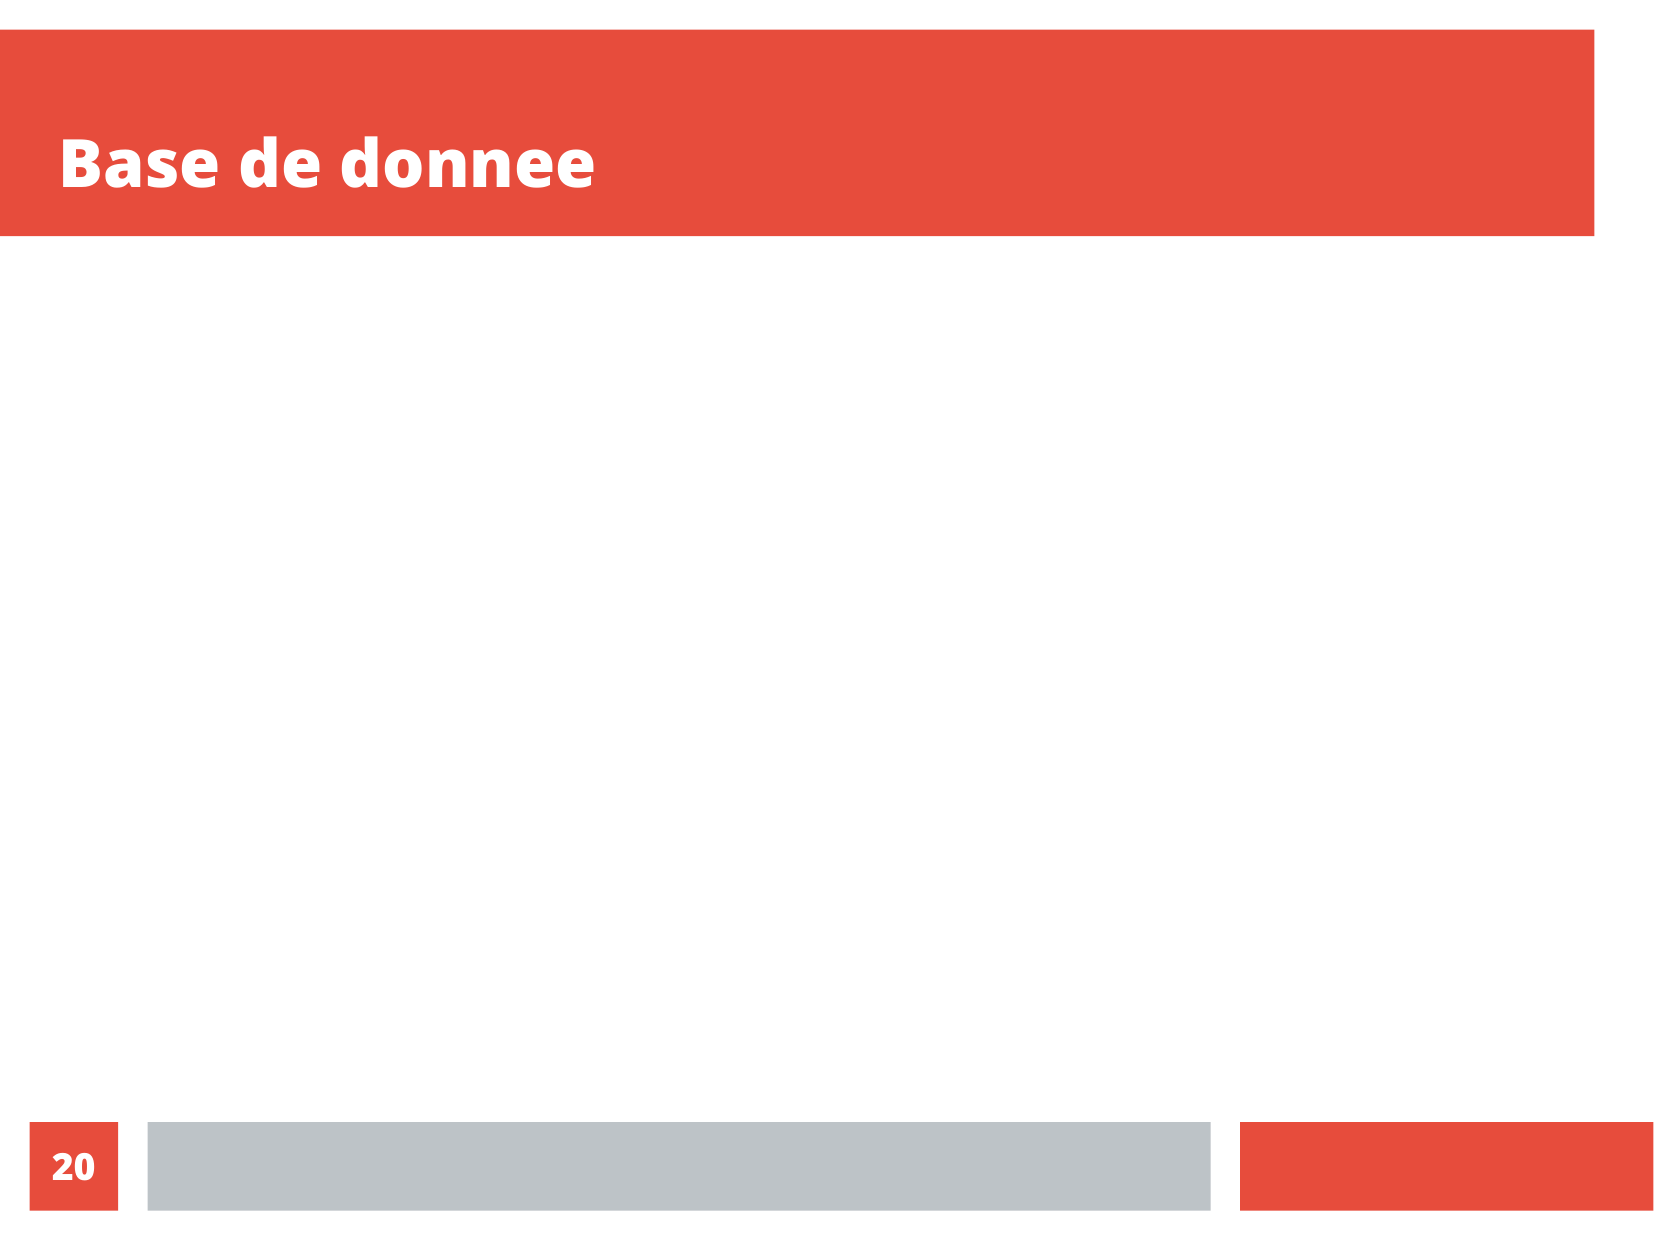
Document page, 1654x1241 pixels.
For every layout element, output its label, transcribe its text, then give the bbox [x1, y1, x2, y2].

title Base de donnee [59, 59, 1595, 207]
